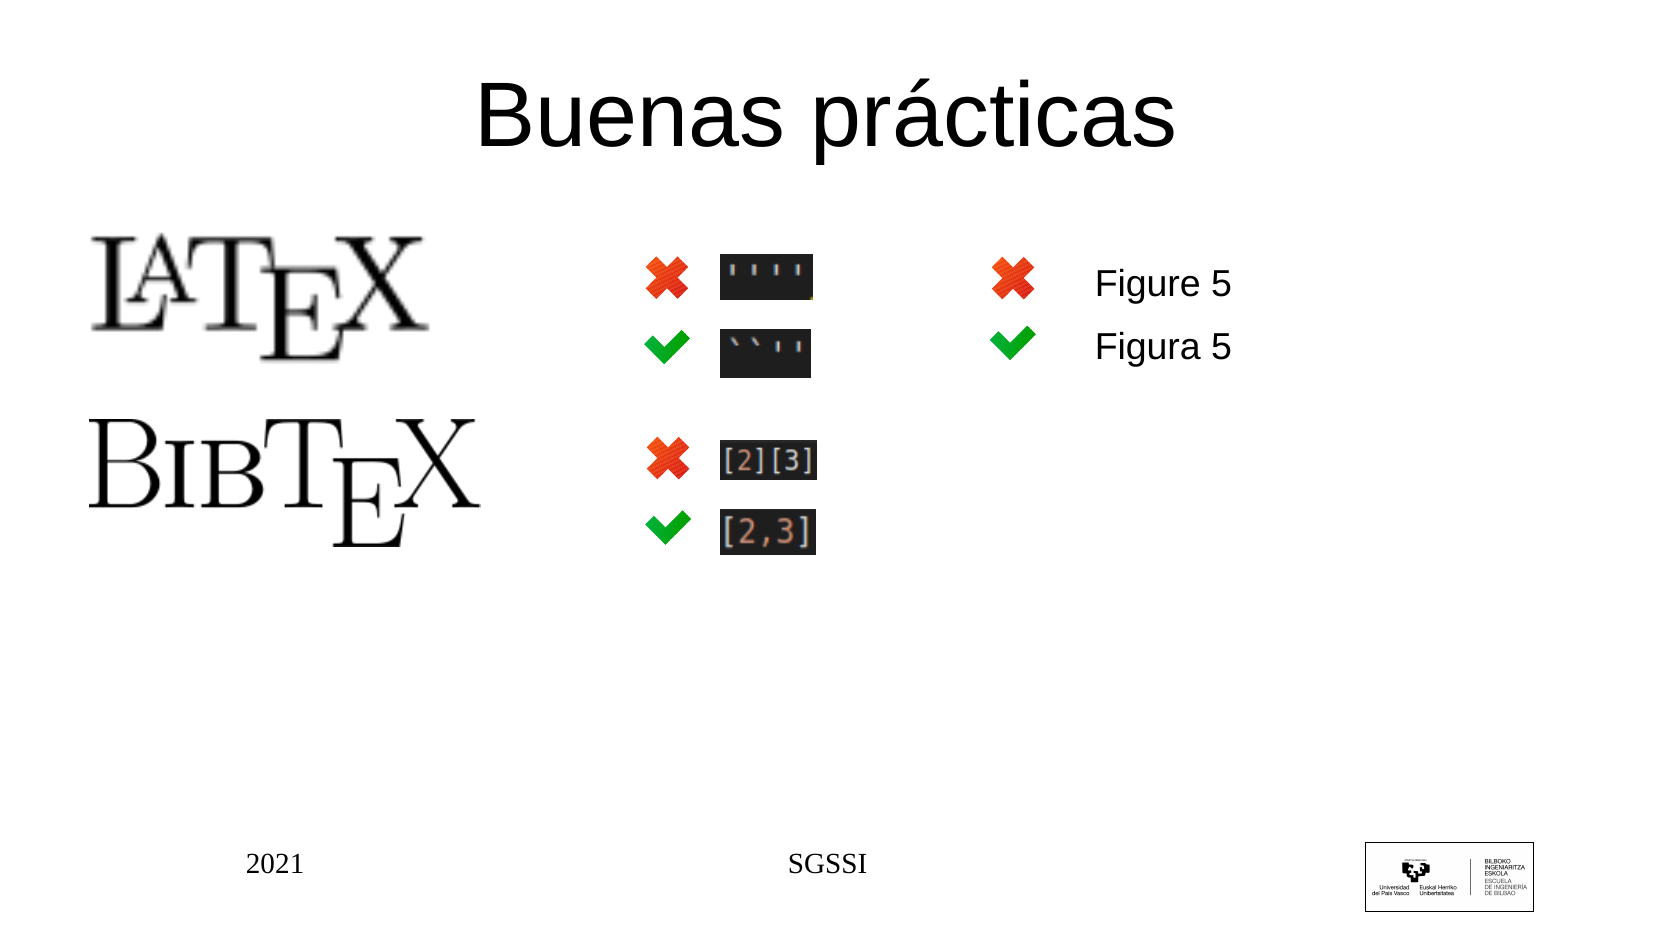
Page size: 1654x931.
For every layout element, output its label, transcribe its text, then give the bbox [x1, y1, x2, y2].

picture [1366, 843, 1533, 911]
picture [644, 330, 691, 365]
picture [645, 510, 692, 545]
picture [720, 440, 817, 481]
picture [82, 224, 441, 376]
picture [720, 254, 813, 301]
text_box Figura 5 [1080, 318, 1247, 376]
picture [720, 509, 816, 556]
text_box Figure 5 [1080, 255, 1247, 312]
picture [643, 254, 691, 301]
picture [720, 329, 811, 378]
picture [990, 255, 1037, 302]
picture [89, 419, 481, 547]
title Buenas prácticas [82, 37, 1571, 193]
picture [645, 435, 692, 482]
list [82, 217, 1571, 376]
picture [990, 325, 1036, 361]
